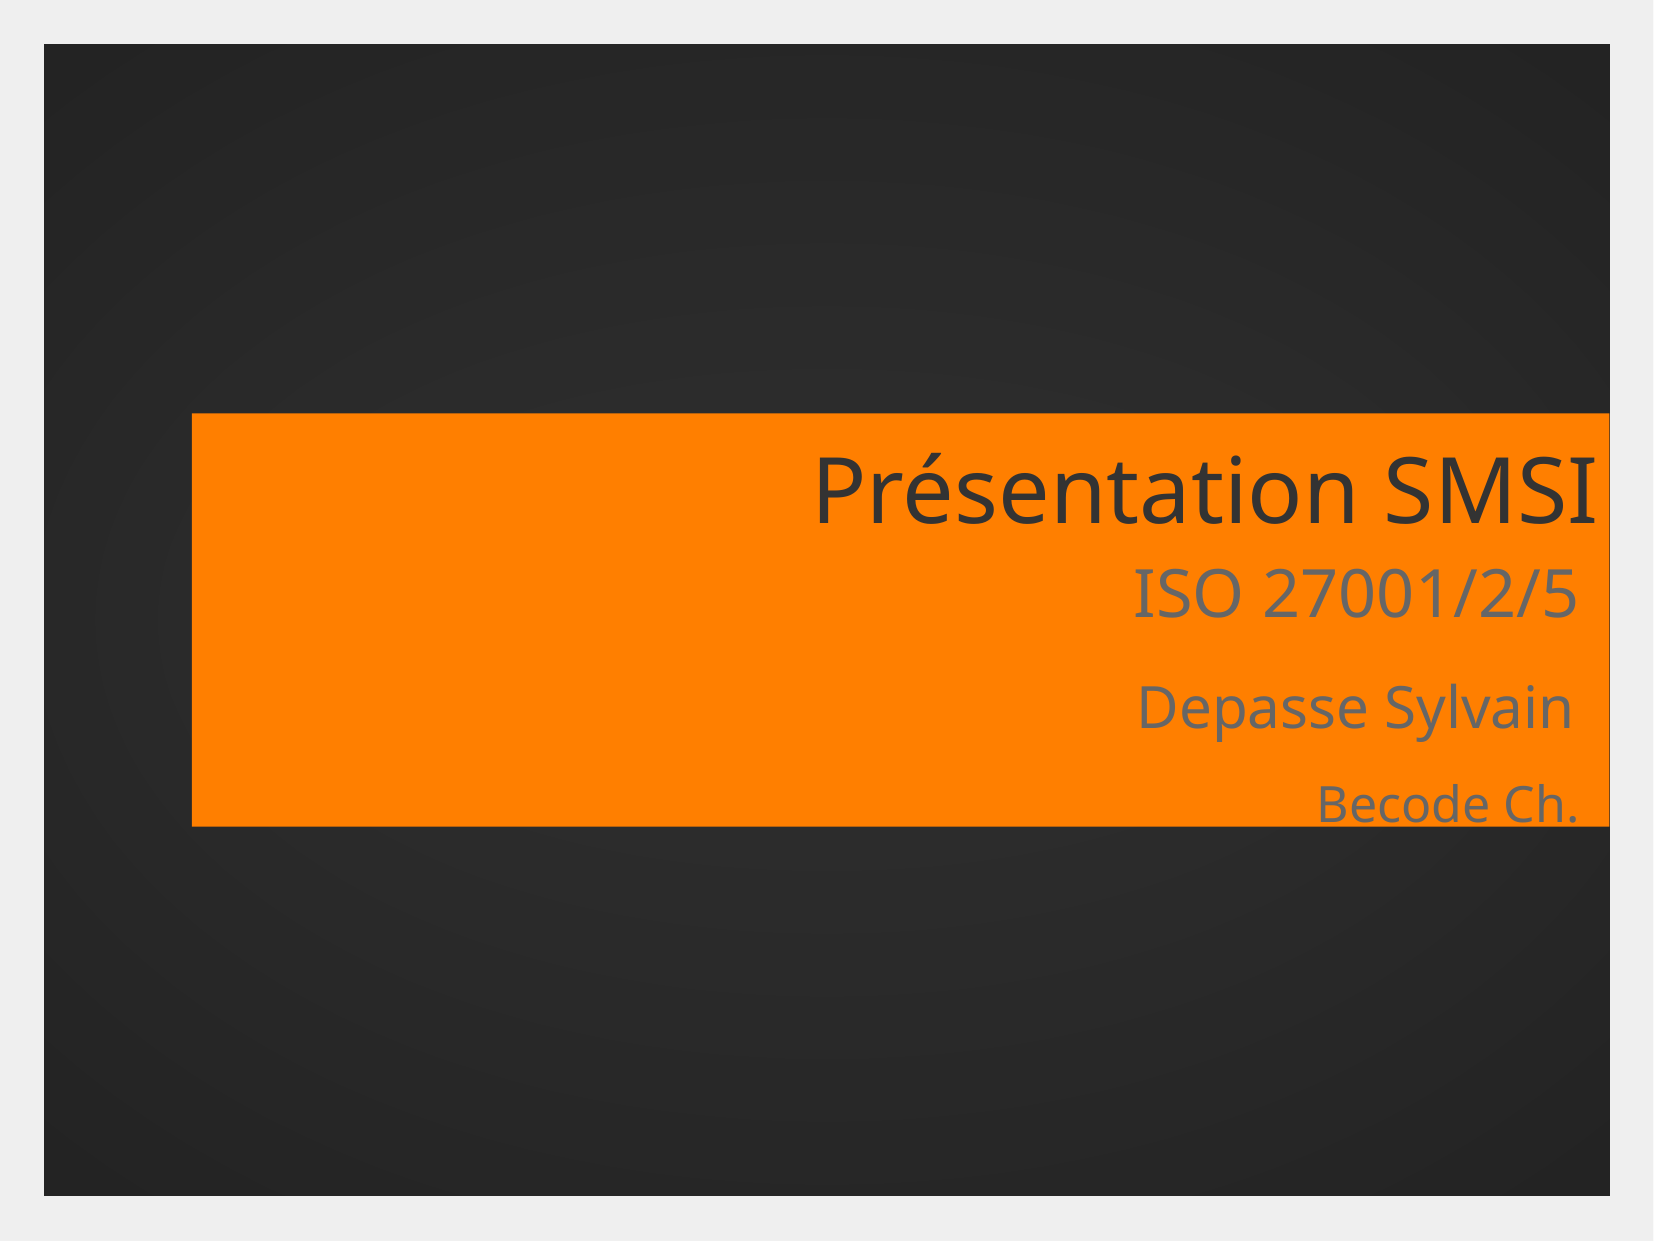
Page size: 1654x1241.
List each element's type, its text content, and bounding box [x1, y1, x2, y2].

list ISO 27001/2/5 Depasse Sylvain Becode Ch. [221, 546, 1580, 1241]
title Présentation SMSI [240, 377, 1599, 600]
